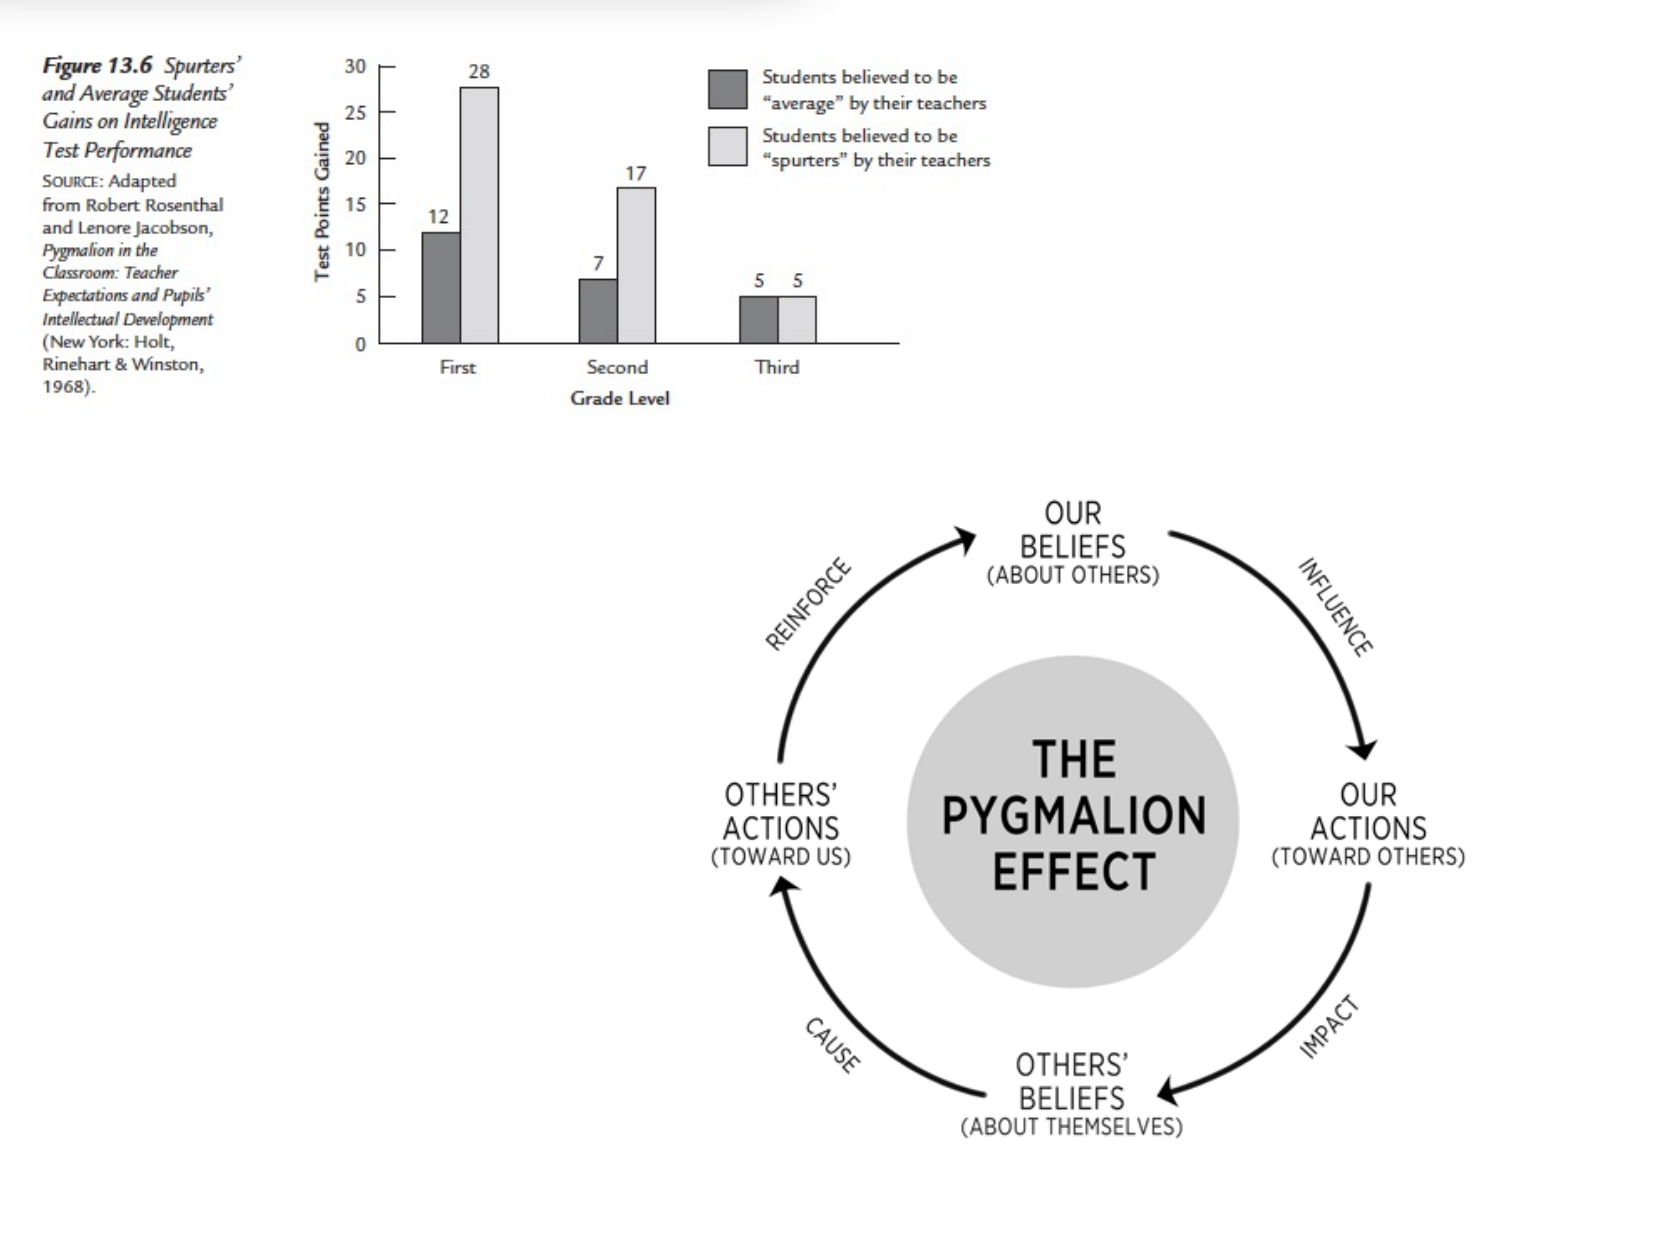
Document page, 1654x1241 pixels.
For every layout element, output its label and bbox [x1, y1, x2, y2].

picture [637, 450, 1533, 1170]
picture [0, 0, 1052, 438]
